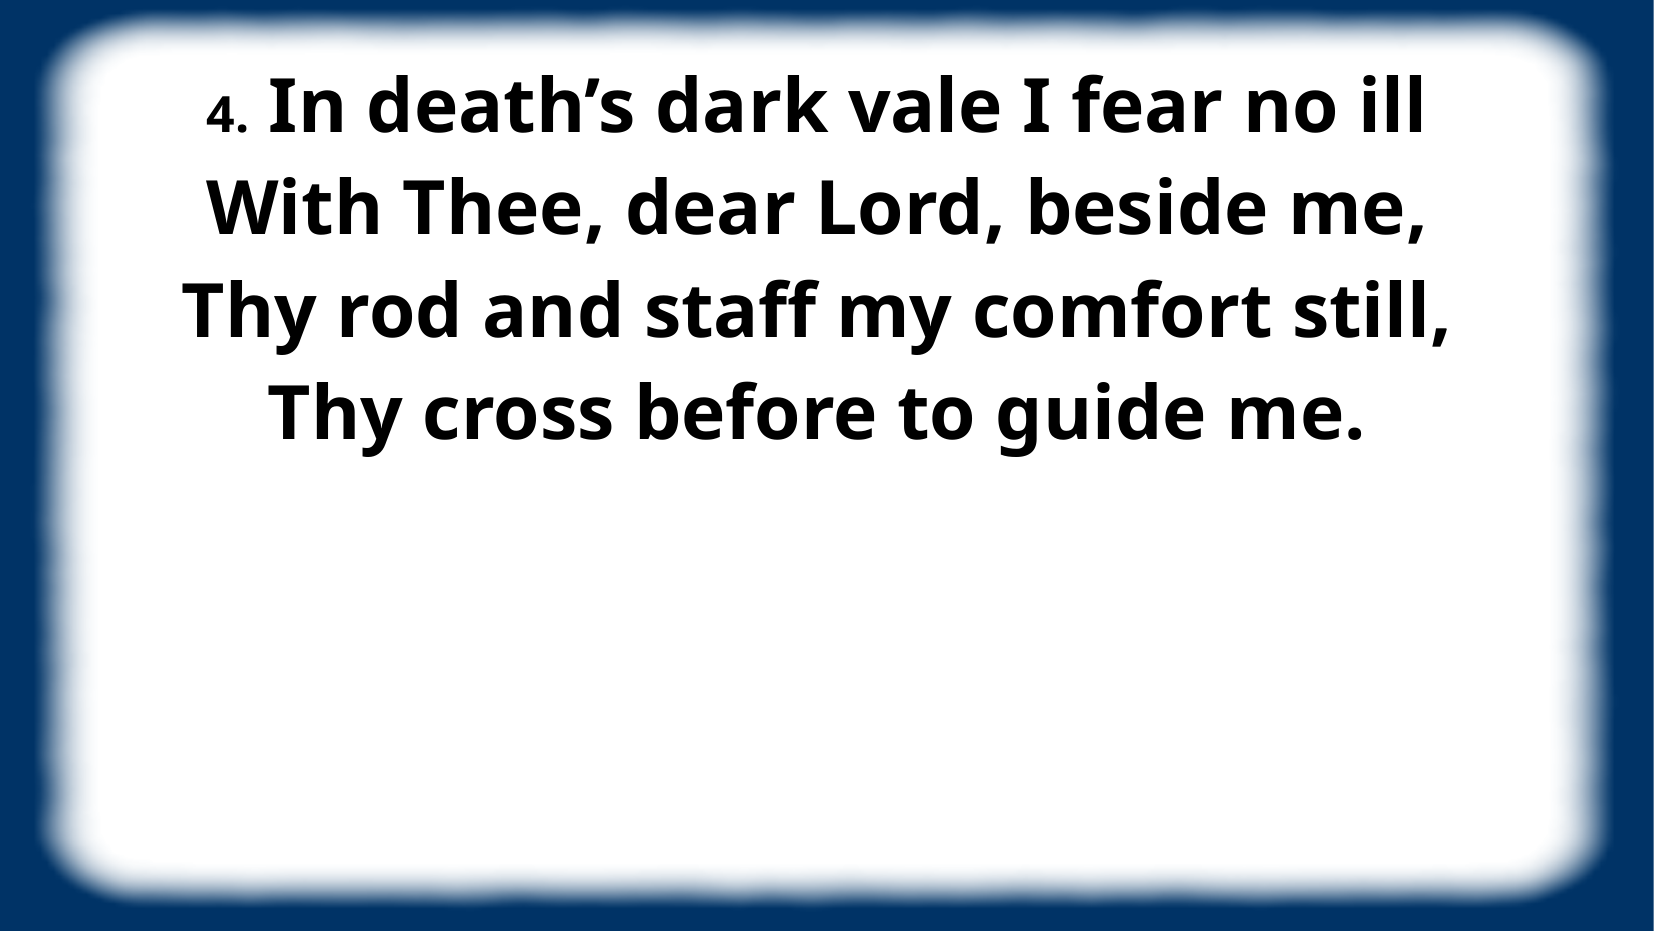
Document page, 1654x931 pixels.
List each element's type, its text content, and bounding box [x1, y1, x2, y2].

picture [0, 0, 1654, 931]
text_box 4. In death’s dark vale I fear no ill With Thee, dear Lord, beside me, Thy rod and staff my comfort still, Thy cross before to guide me. [90, 45, 1546, 472]
